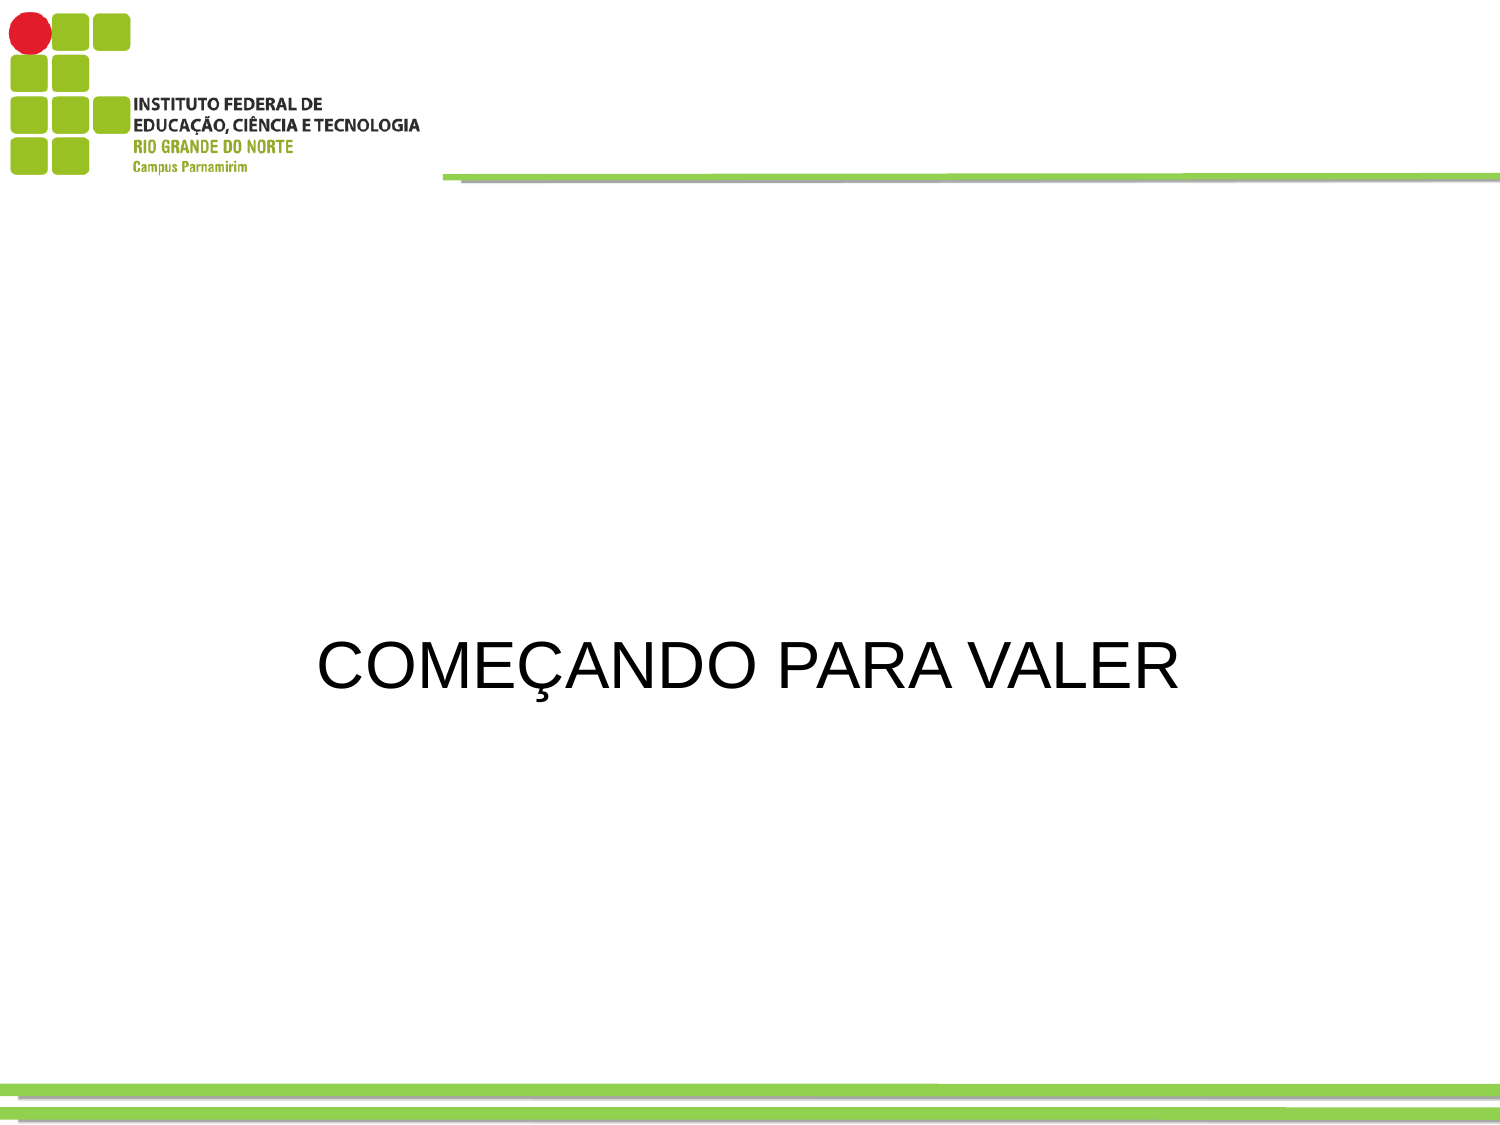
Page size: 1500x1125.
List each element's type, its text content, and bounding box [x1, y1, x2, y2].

picture [5, 2, 430, 182]
subtitle COMEÇANDO PARA VALER [75, 298, 1424, 1027]
